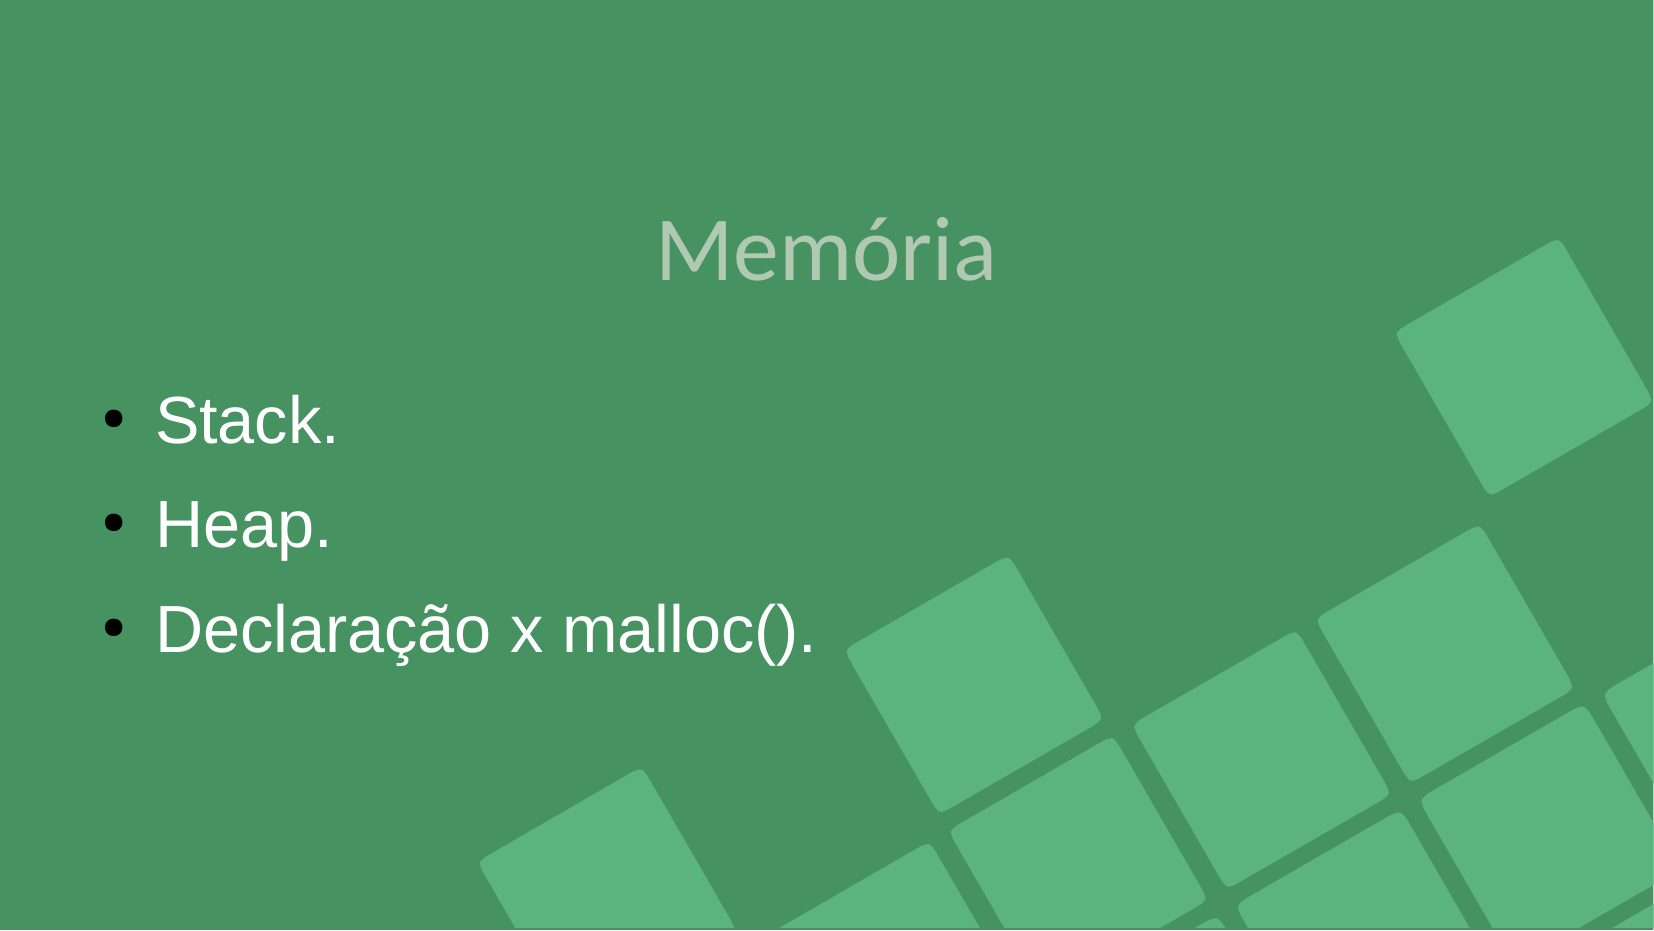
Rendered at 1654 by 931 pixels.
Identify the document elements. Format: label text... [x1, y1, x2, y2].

list Stack. Heap. Declaração x malloc(). [84, 382, 1573, 811]
title Memória [82, 180, 1571, 336]
